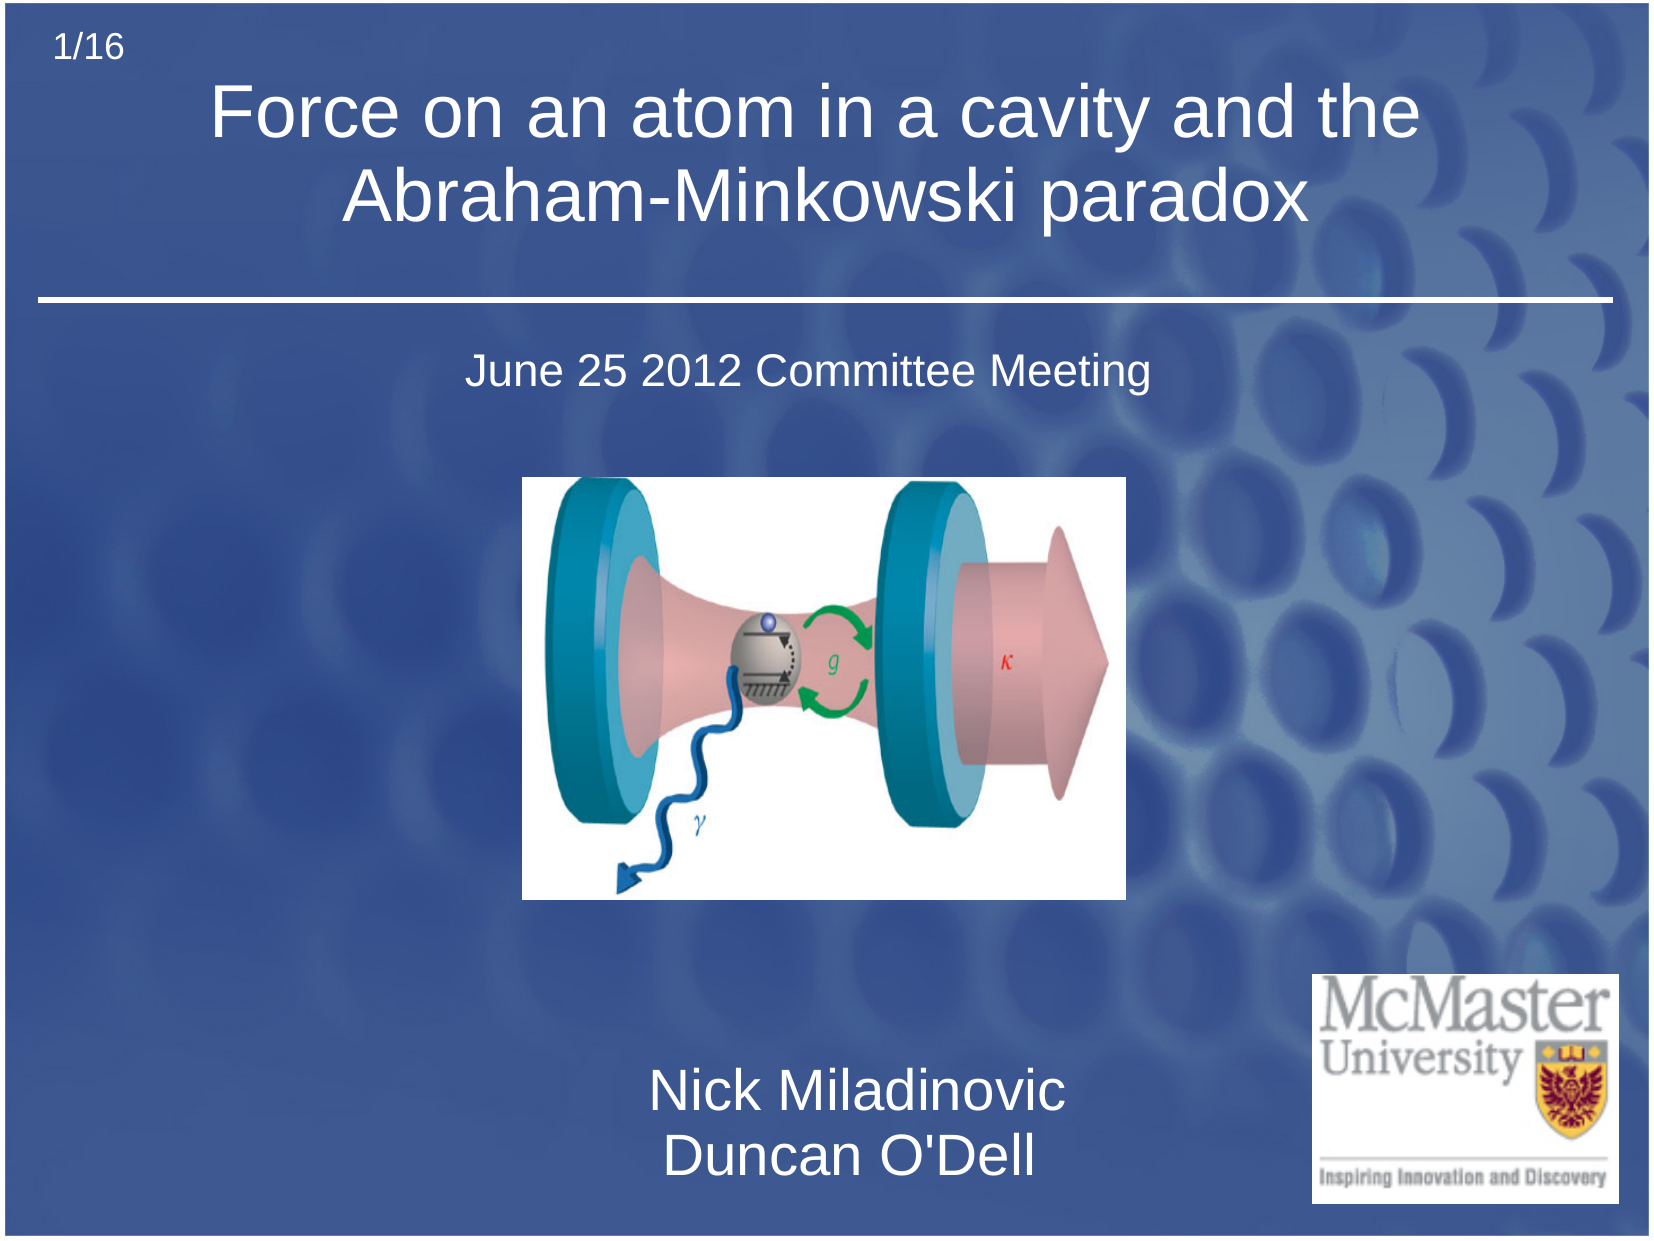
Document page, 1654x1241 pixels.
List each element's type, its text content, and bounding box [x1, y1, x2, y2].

text_box Nick Miladinovic Duncan O'Dell [300, 1050, 1312, 1195]
picture [0, 0, 1654, 1241]
title Force on an atom in a cavity and the Abraham-Minkowski paradox [82, 49, 1571, 257]
text_box 1/16 [37, 18, 147, 76]
text_box June 25 2012 Committee Meeting [450, 337, 1201, 404]
